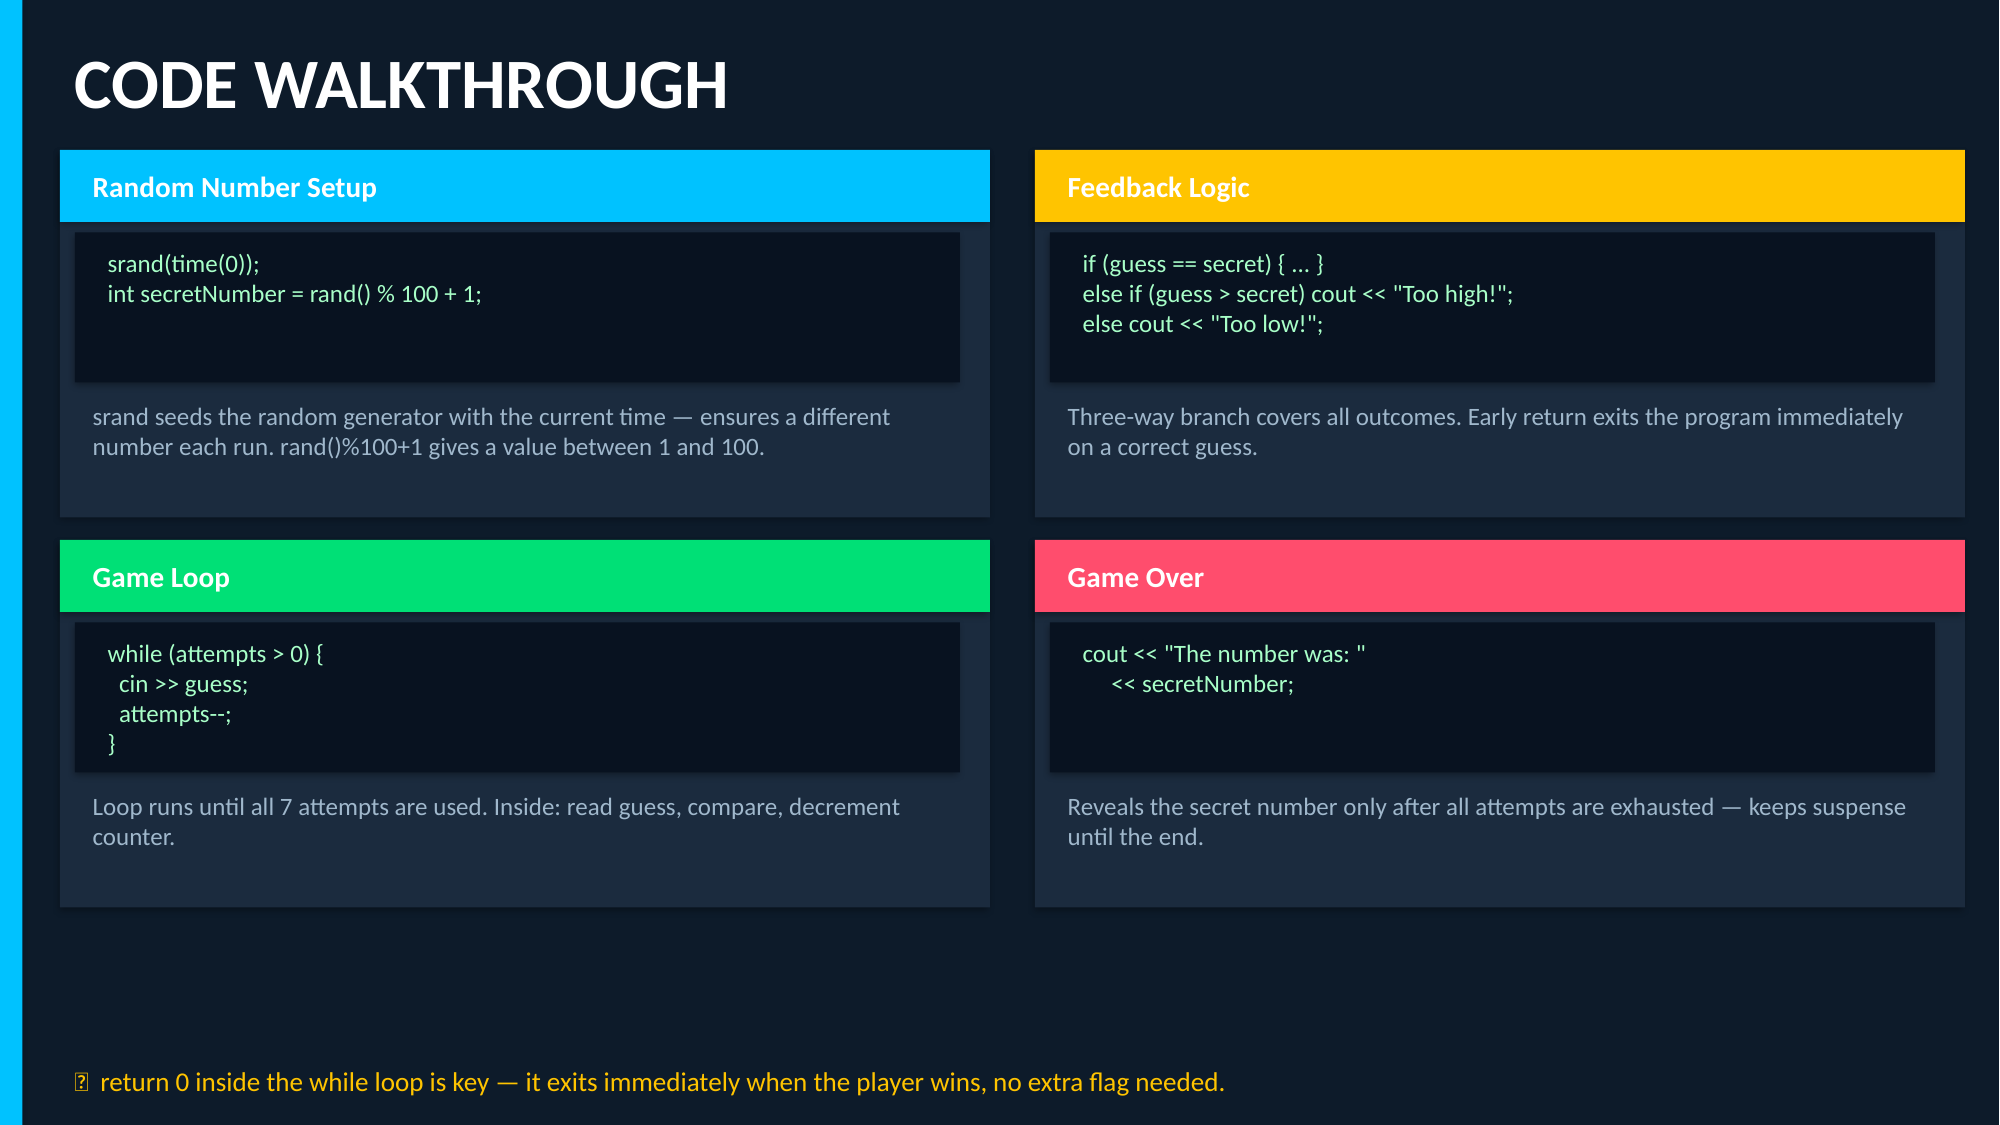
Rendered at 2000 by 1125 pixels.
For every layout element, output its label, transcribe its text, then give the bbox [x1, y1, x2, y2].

text_box srand(time(0)); int secretNumber = rand() % 100 + 1; [92, 239, 948, 315]
text_box cout << "The number was: " << secretNumber; [1067, 629, 1923, 705]
text_box [1034, 539, 1965, 908]
text_box [0, 0, 23, 1125]
text_box Game Loop [77, 550, 963, 601]
text_box srand seeds the random generator with the current time — ensures a different number each run. rand()%100+1 gives a value between 1 and 100. [77, 392, 963, 468]
text_box [59, 149, 990, 518]
text_box if (guess == secret) { ... } else if (guess > secret) cout << "Too high!"; else cout << "Too low!"; [1067, 239, 1923, 345]
text_box Game Over [1052, 550, 1938, 601]
text_box Reveals the secret number only after all attempts are exhausted — keeps suspense until the end. [1052, 782, 1938, 858]
text_box Three-way branch covers all outcomes. Early return exits the program immediately on a correct guess. [1052, 392, 1938, 468]
text_box CODE WALKTHROUGH [59, 29, 1860, 130]
text_box Feedback Logic [1052, 160, 1938, 211]
text_box [59, 539, 990, 908]
text_box [1034, 149, 1965, 518]
text_box 🔑 return 0 inside the while loop is key — it exits immediately when the player wins, no extra flag needed. [59, 1057, 1935, 1105]
text_box Random Number Setup [77, 160, 963, 211]
text_box while (attempts > 0) { cin >> guess; attempts--; } [92, 629, 948, 765]
text_box Loop runs until all 7 attempts are used. Inside: read guess, compare, decrement counter. [77, 782, 963, 858]
